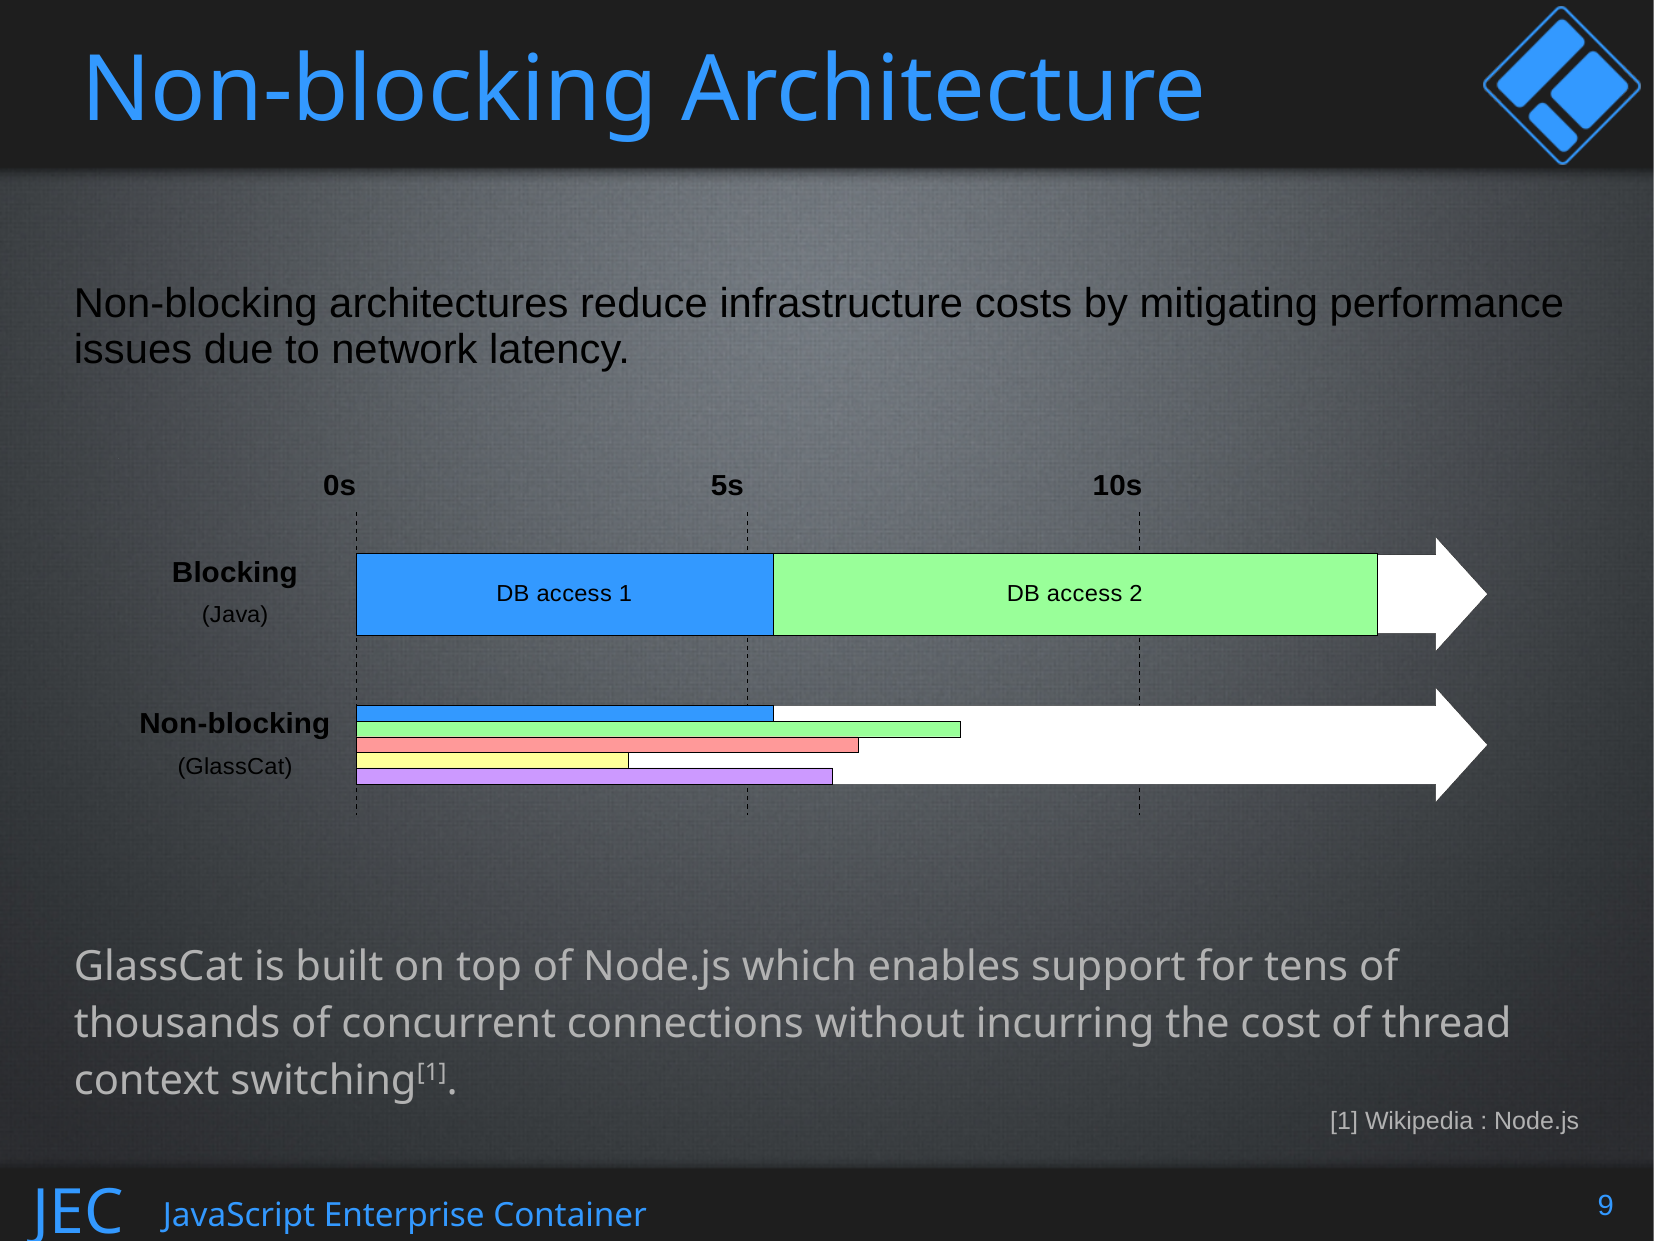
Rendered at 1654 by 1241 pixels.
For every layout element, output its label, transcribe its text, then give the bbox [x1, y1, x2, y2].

text_box JavaScript Enterprise Container [148, 1183, 651, 1241]
text_box 9 [742, 1181, 1629, 1229]
text_box JEC [17, 1159, 149, 1241]
text_box GlassCat is built on top of Node.js which enables support for tens of thousands of concurrent connections without incurring the cost of thread context switching[1]. [59, 927, 1595, 1039]
picture [0, 0, 1654, 1241]
text_box [1] Wikipedia : Node.js [59, 1099, 1595, 1158]
title Non-blocking Architecture [81, 23, 1440, 147]
text_box Non-blocking architectures reduce infrastructure costs by mitigating performance issues due to network latency. [59, 272, 1595, 381]
